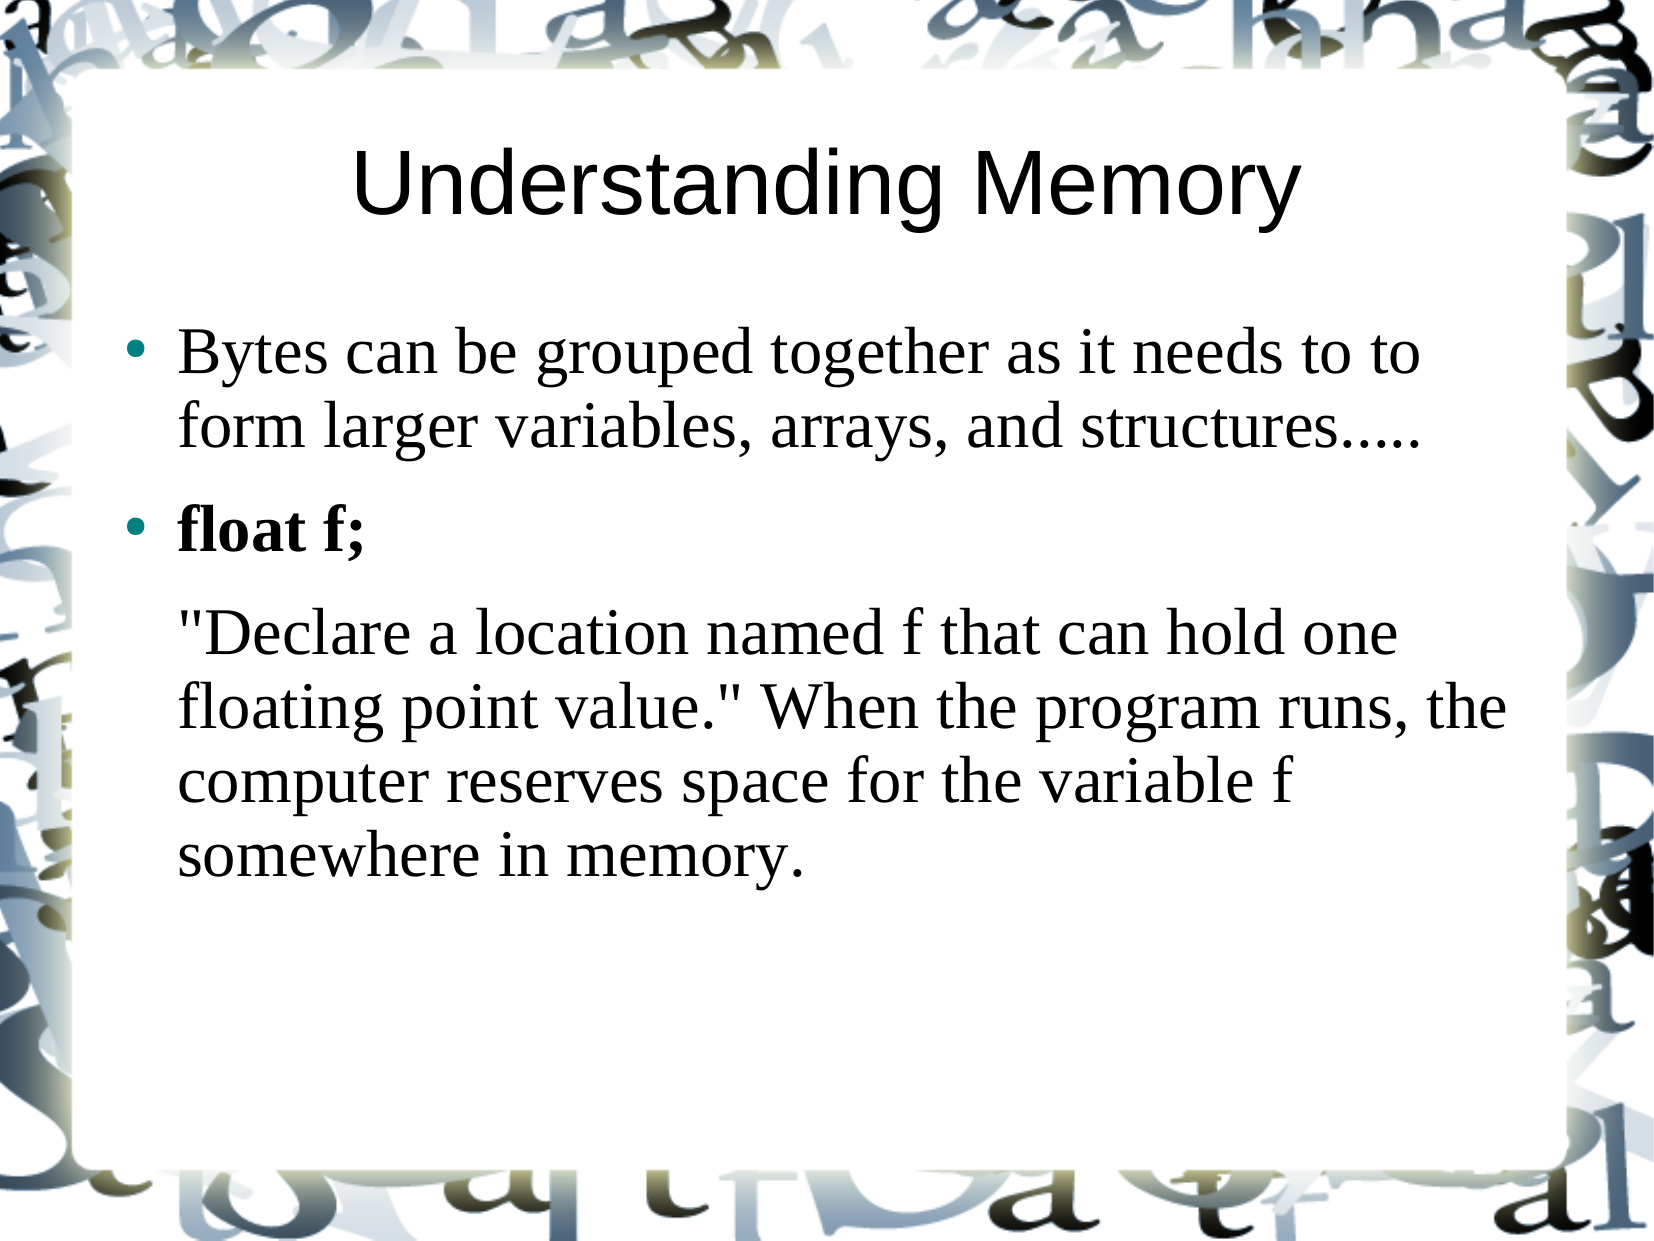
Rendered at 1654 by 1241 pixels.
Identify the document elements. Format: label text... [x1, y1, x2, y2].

title Understanding Memory [82, 86, 1571, 279]
list Bytes can be grouped together as it needs to to form larger variables, arrays, and structures..... float f; "Declare a location named f that can hold one floating point value." When the program runs, the computer reserves space for the variable f somewhere in memory. [106, 313, 1530, 1118]
picture [0, 0, 1654, 1241]
